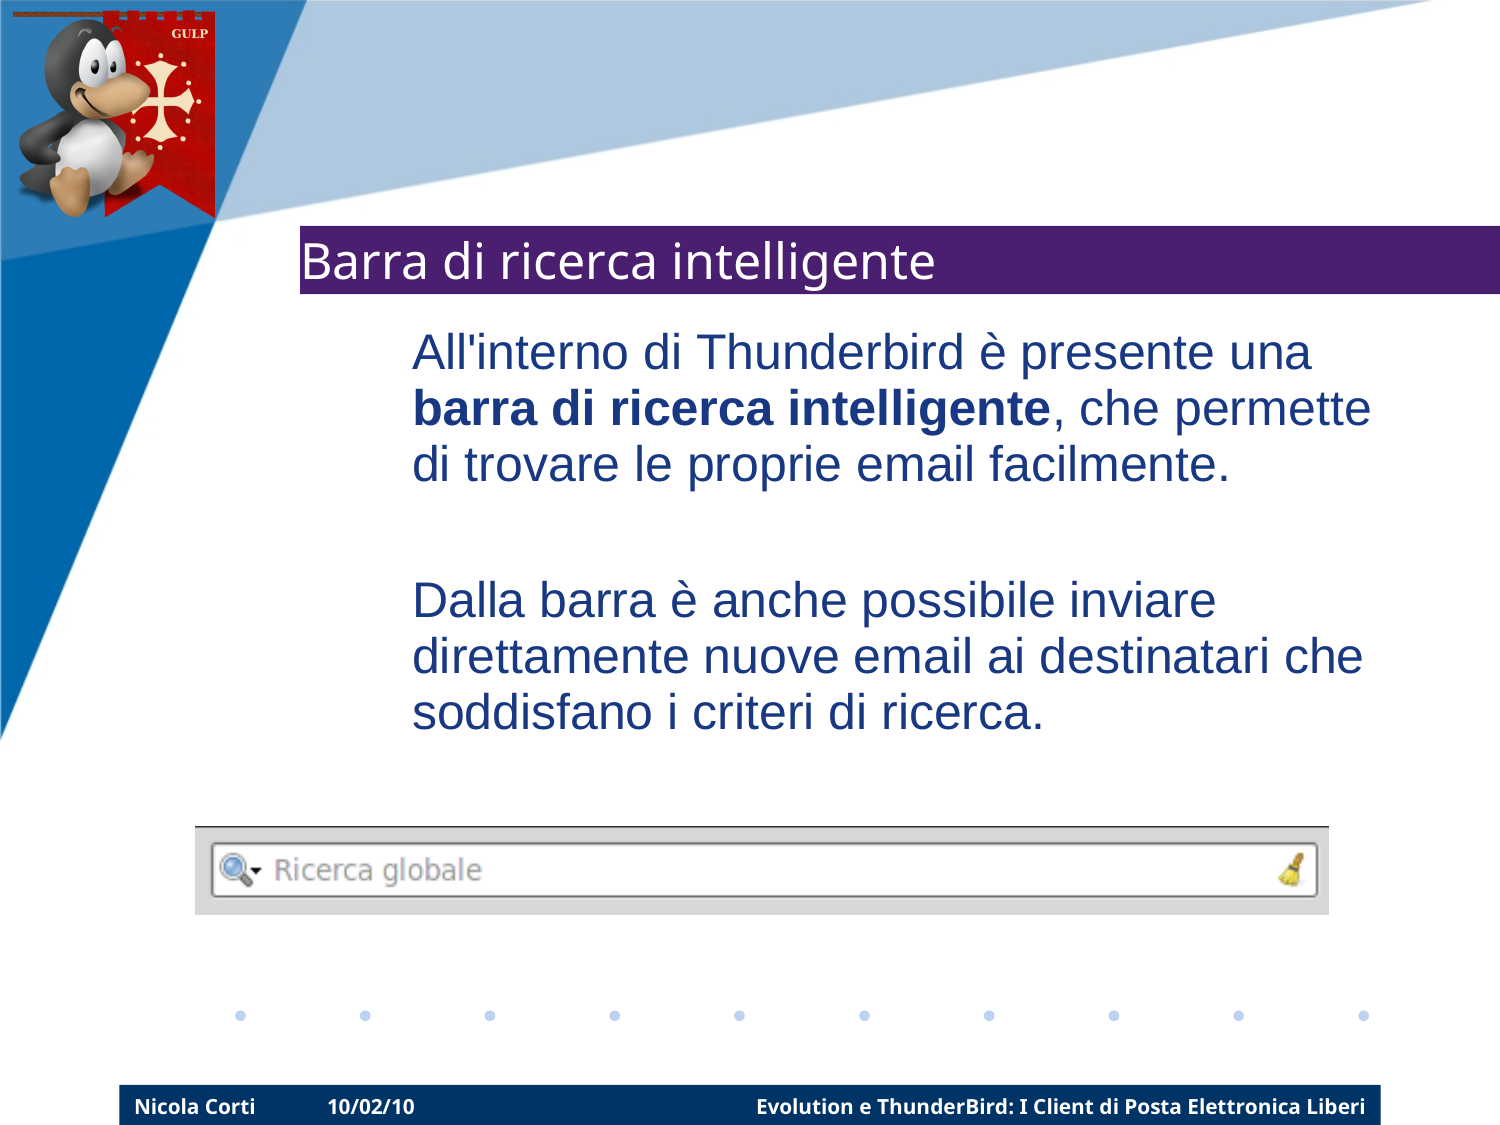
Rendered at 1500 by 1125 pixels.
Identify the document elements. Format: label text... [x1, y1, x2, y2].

picture [0, 0, 1500, 915]
list All'interno di Thunderbird è presente una barra di ricerca intelligente, che permette di trovare le proprie email facilmente. Dalla barra è anche possibile inviare direttamente nuove email ai destinatari che soddisfano i criteri di ricerca. [299, 324, 1418, 1053]
title Barra di ricerca intelligente [300, 229, 1500, 291]
